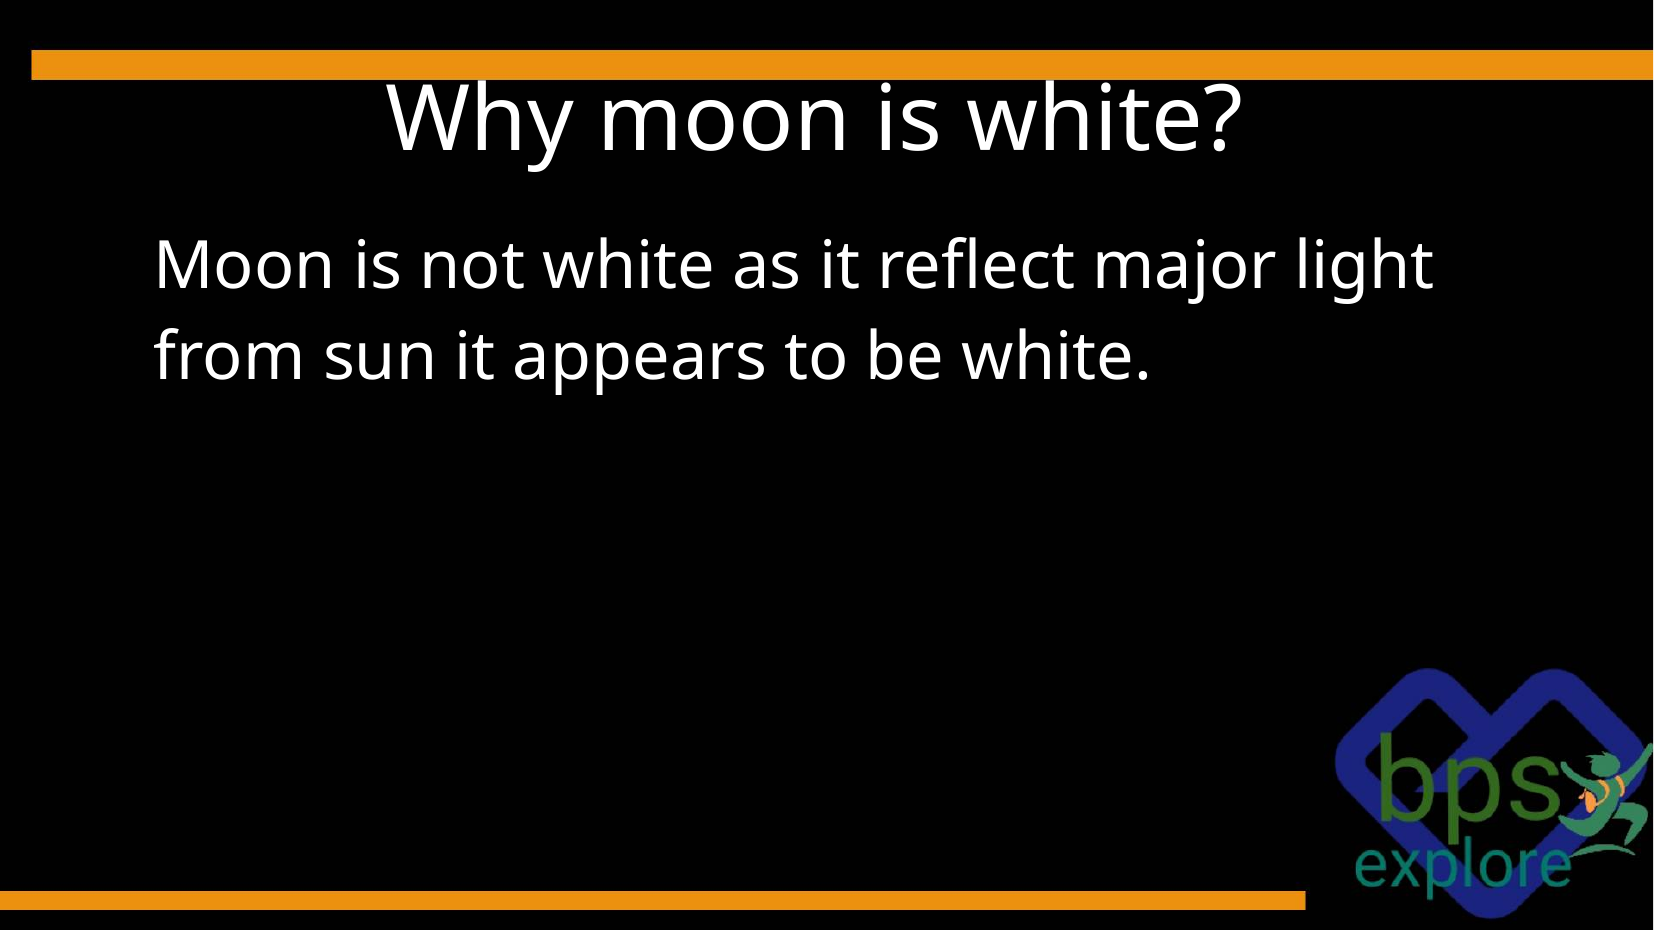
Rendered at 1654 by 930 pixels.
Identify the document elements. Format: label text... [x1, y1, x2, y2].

list Moon is not white as it reflect major light from sun it appears to be white. [82, 217, 1571, 757]
picture [0, 0, 1654, 930]
title Why moon is white? [82, 37, 1571, 193]
